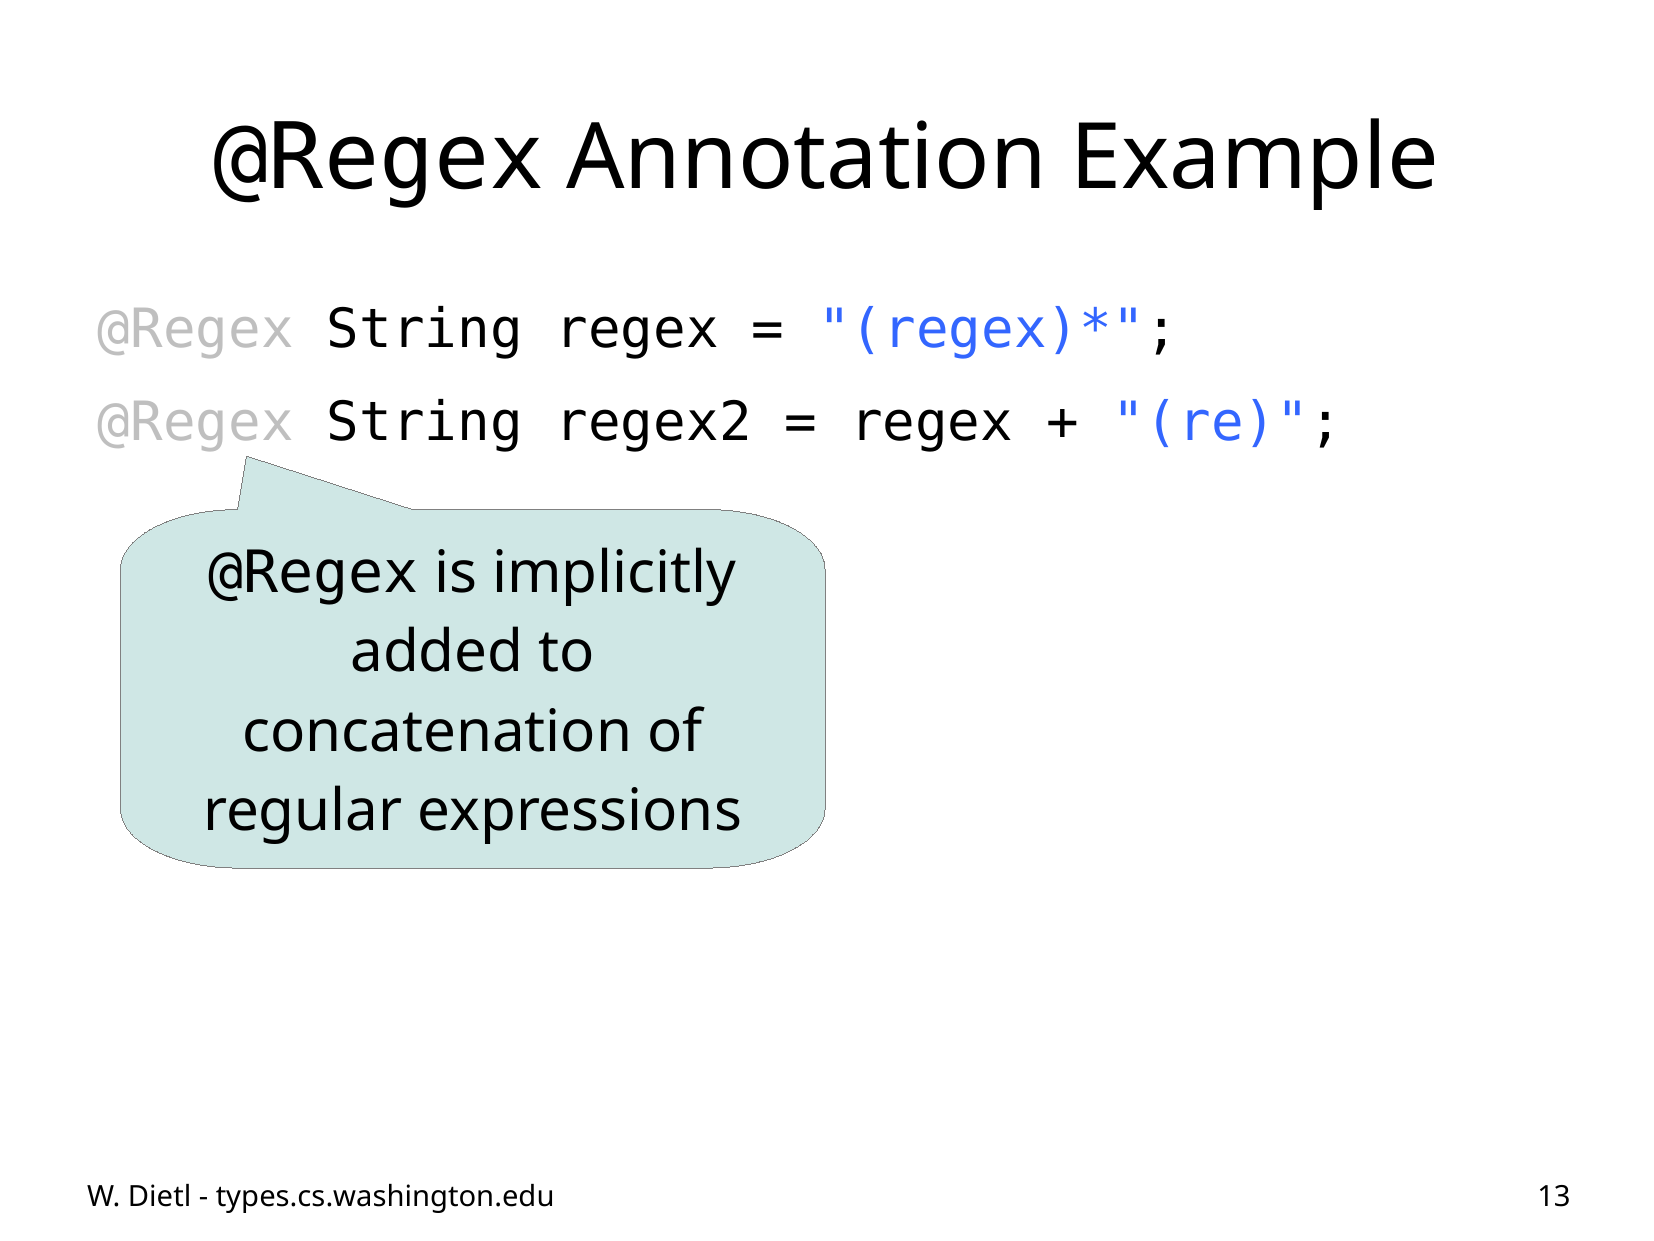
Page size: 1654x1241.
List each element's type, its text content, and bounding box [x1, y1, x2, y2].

text_box @Regex is implicitly added to concatenation of regular expressions [120, 456, 826, 869]
title @Regex Annotation Example [82, 49, 1571, 257]
list @Regex String regex = "(regex)*"; @Regex String regex2 = regex + "(re)"; [82, 290, 1571, 1109]
